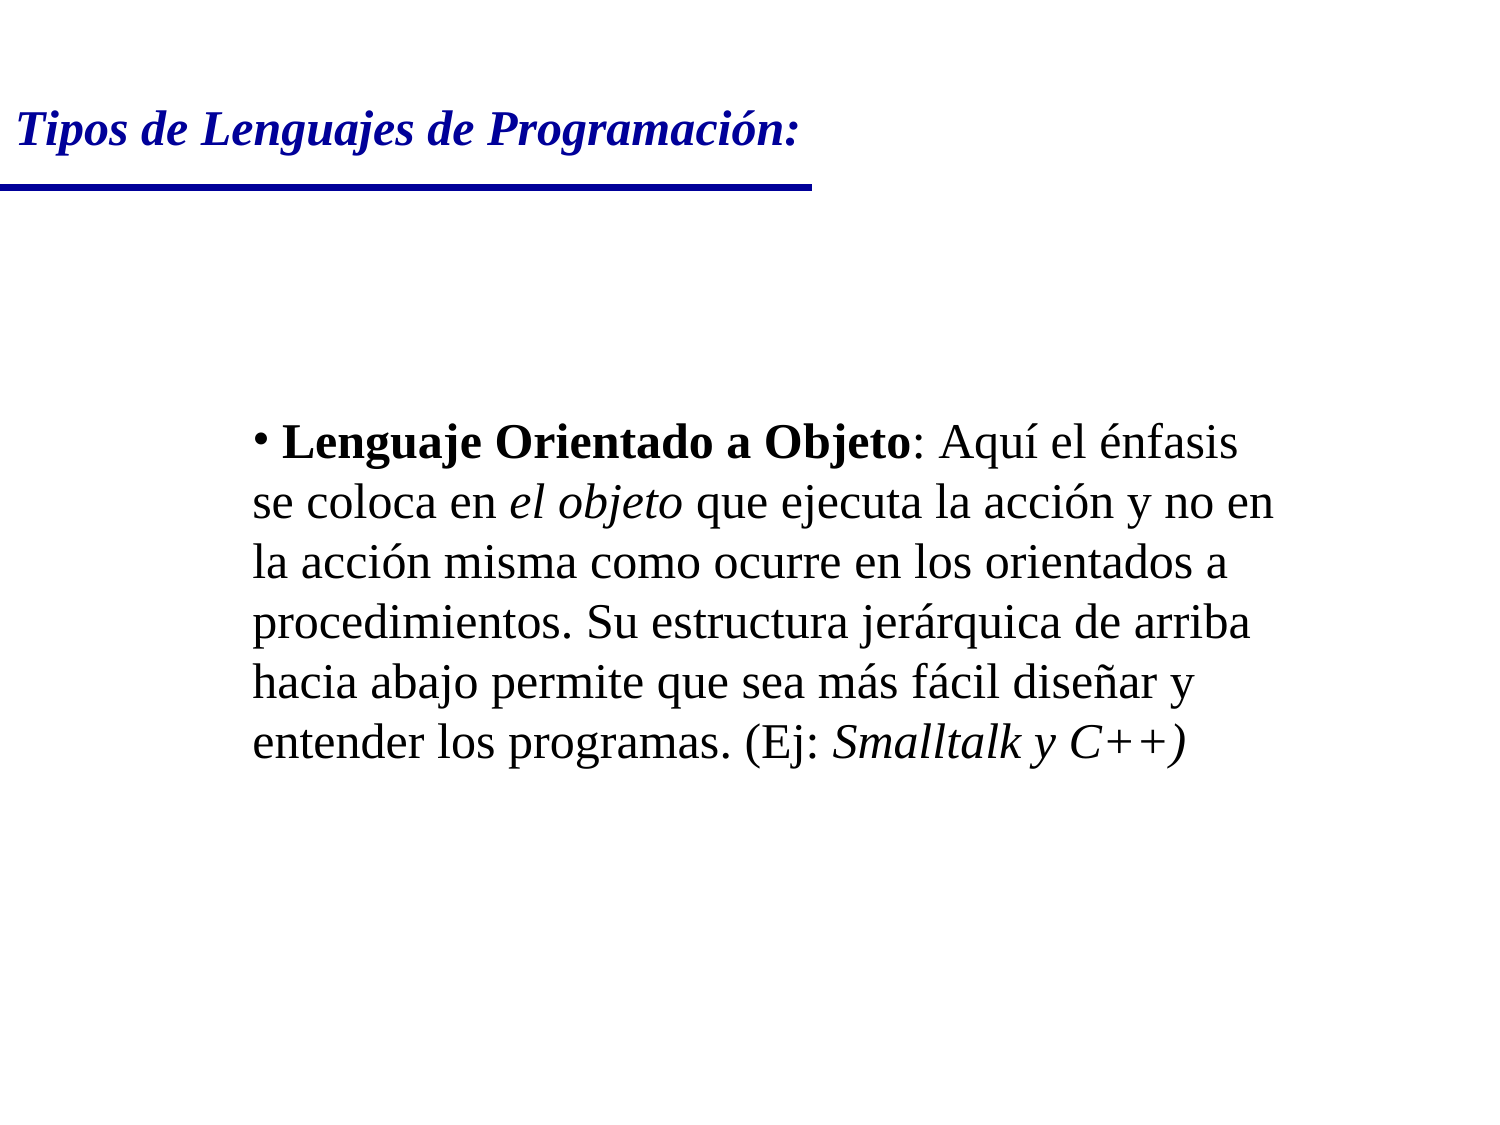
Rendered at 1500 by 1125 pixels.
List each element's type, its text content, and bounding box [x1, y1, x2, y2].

text_box Tipos de Lenguajes de Programación: [0, 87, 901, 163]
text_box Lenguaje Orientado a Objeto: Aquí el énfasis se coloca en el objeto que ejecuta la acción y no en la acción misma como ocurre en los orientados a procedimientos. Su estructura jerárquica de arriba hacia abajo permite que sea más fácil diseñar y entender los programas. (Ej: Smalltalk y C++) [237, 400, 1300, 776]
